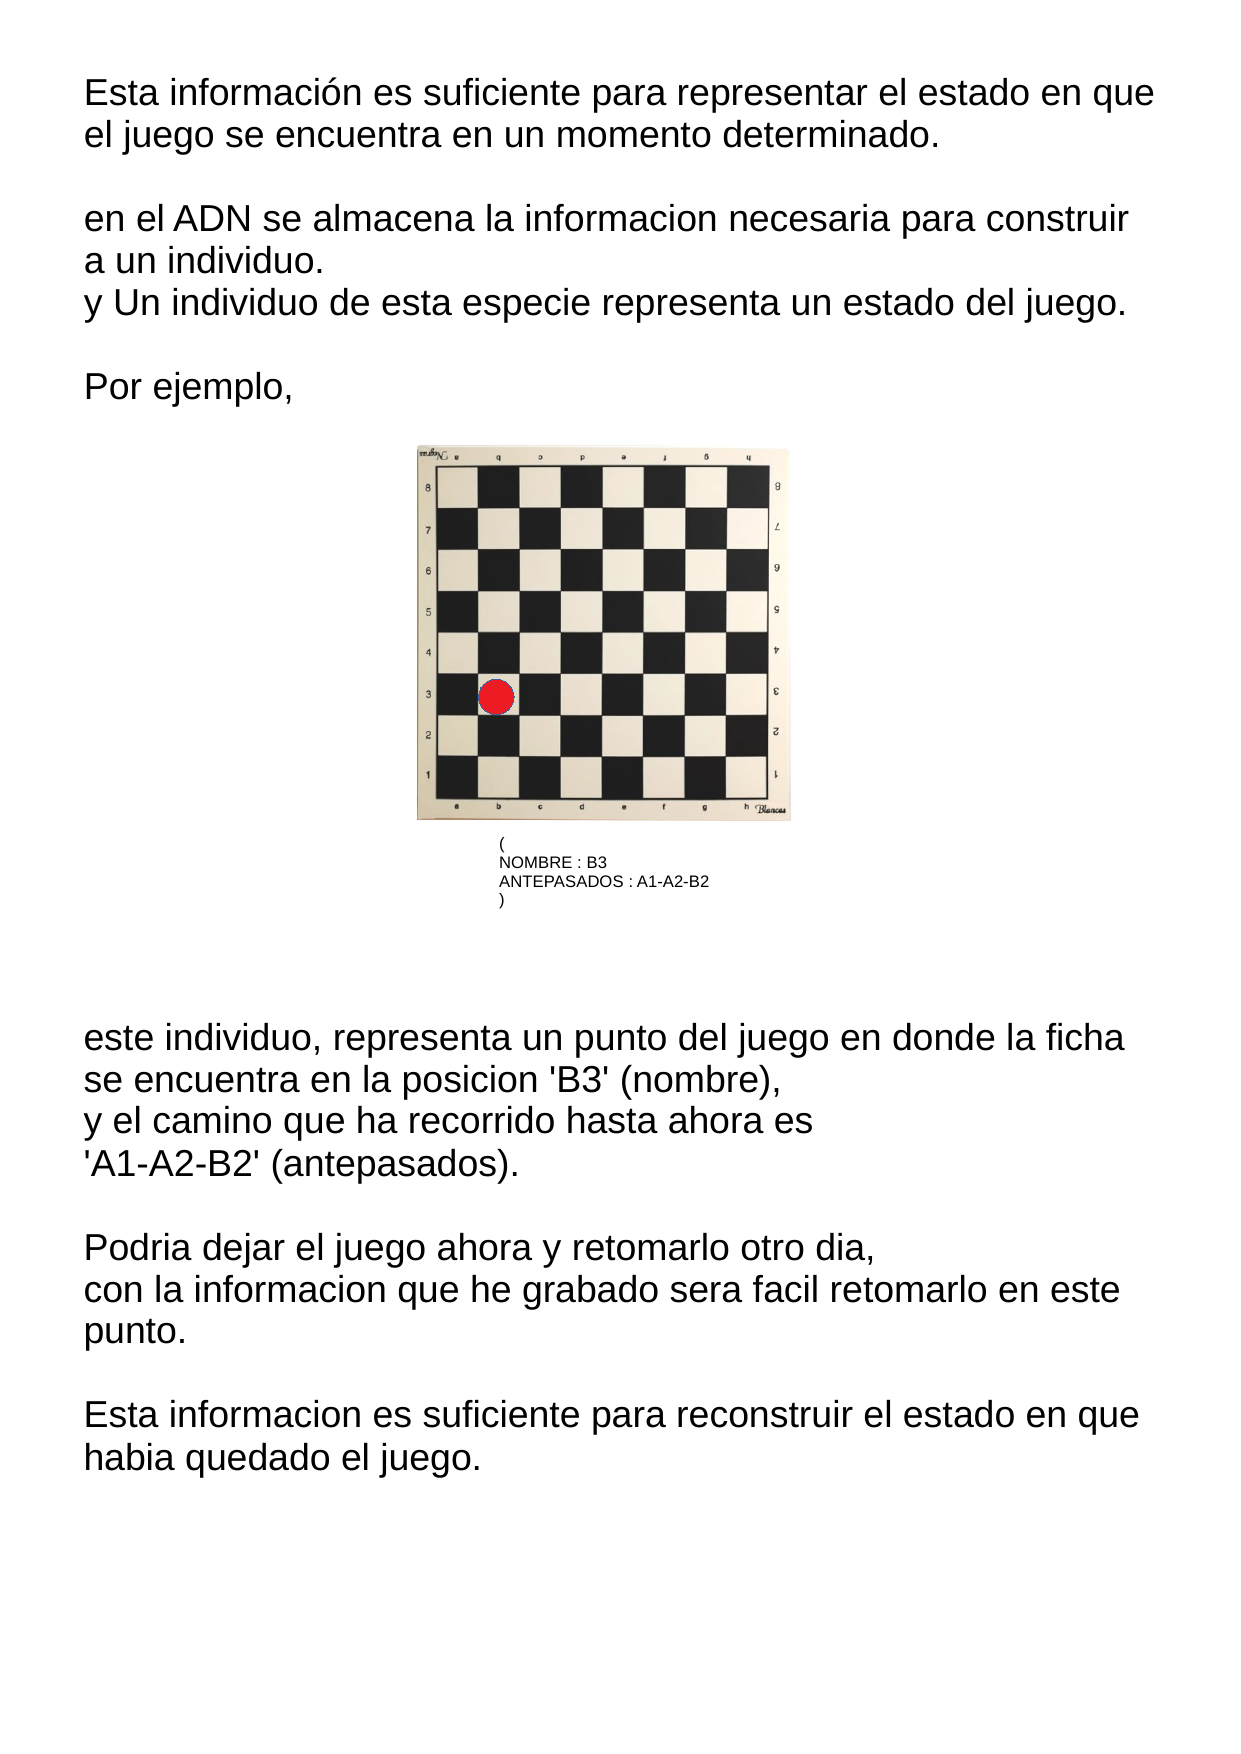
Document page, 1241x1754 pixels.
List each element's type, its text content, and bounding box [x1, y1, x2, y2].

text_box este individuo, representa un punto del juego en donde la ficha se encuentra en la posicion 'B3' (nombre), y el camino que ha recorrido hasta ahora es 'A1-A2-B2' (antepasados). Podria dejar el juego ahora y retomarlo otro dia, con la informacion que he grabado sera facil retomarlo en este punto. Esta informacion es suficiente para reconstruir el estado en que habia quedado el juego. [68, 1008, 1170, 1486]
picture [415, 444, 792, 821]
text_box ( NOMBRE : B3 ANTEPASADOS : A1-A2-B2 ) [484, 826, 725, 917]
text_box [478, 679, 515, 715]
text_box Esta información es suficiente para representar el estado en que el juego se encuentra en un momento determinado. en el ADN se almacena la informacion necesaria para construir a un individuo. y Un individuo de esta especie representa un estado del juego. Por ejemplo, [69, 64, 1172, 500]
